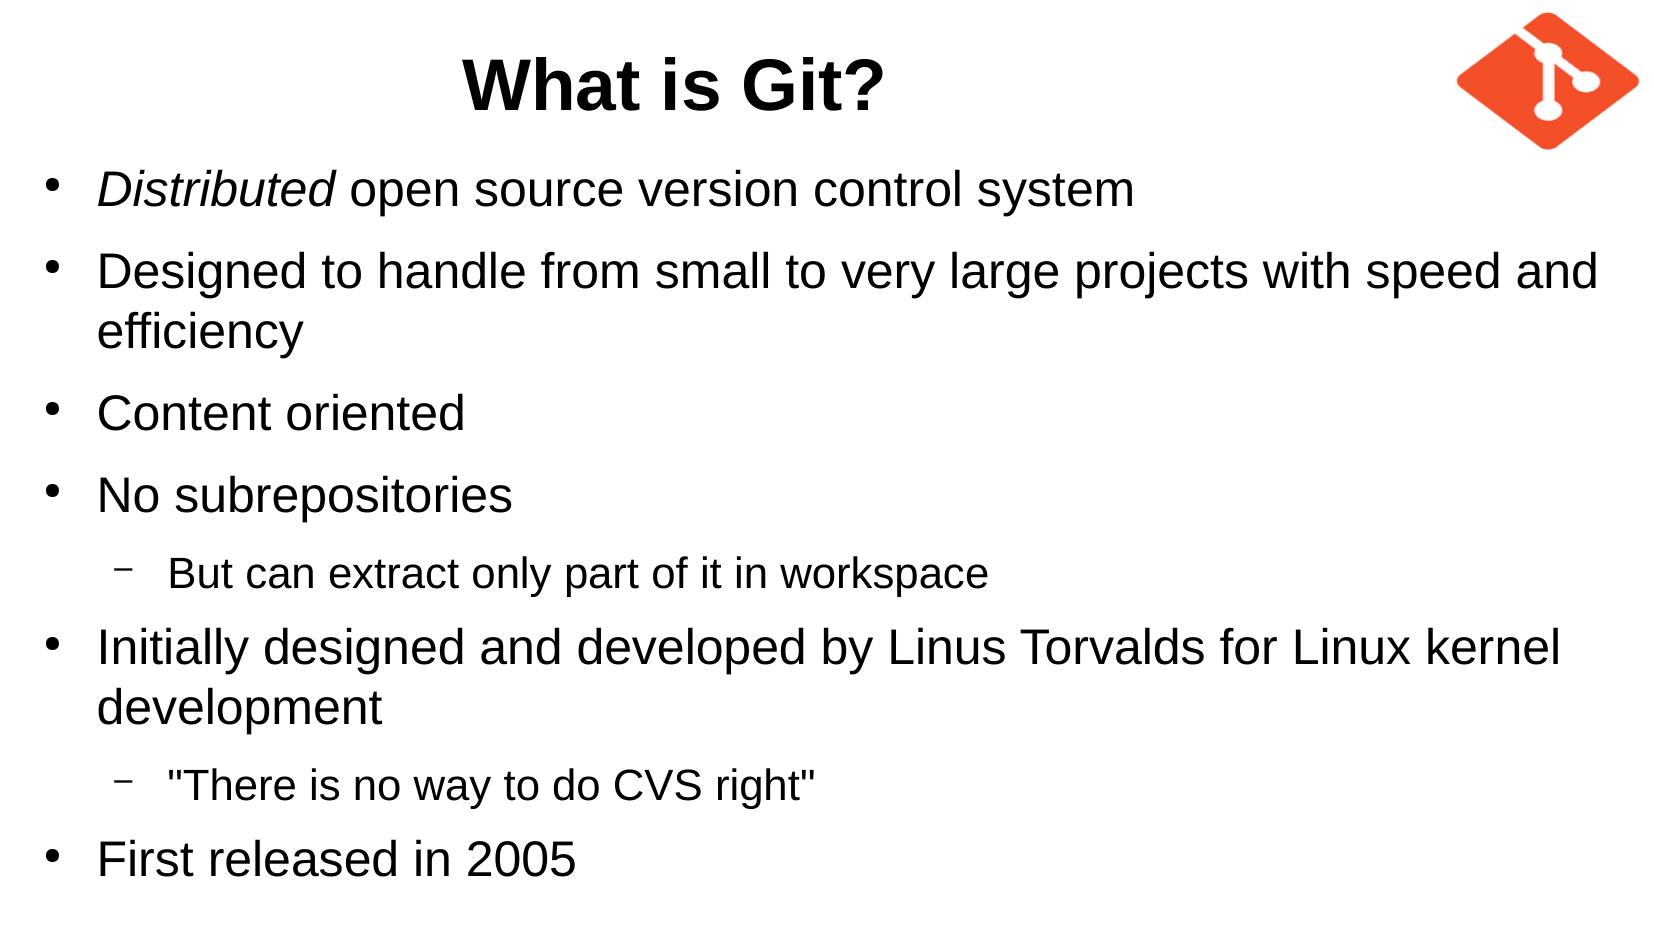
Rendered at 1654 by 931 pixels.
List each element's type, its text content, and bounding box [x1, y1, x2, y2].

picture [1440, 0, 1654, 160]
title What is Git? [25, 5, 1325, 157]
list Distributed open source version control system Designed to handle from small to very large projects with speed and efficiency Content oriented No subrepositories But can extract only part of it in workspace Initially designed and developed by Linus Torvalds for Linux kernel development "There is no way to do CVS right" First released in 2005 [25, 156, 1628, 912]
